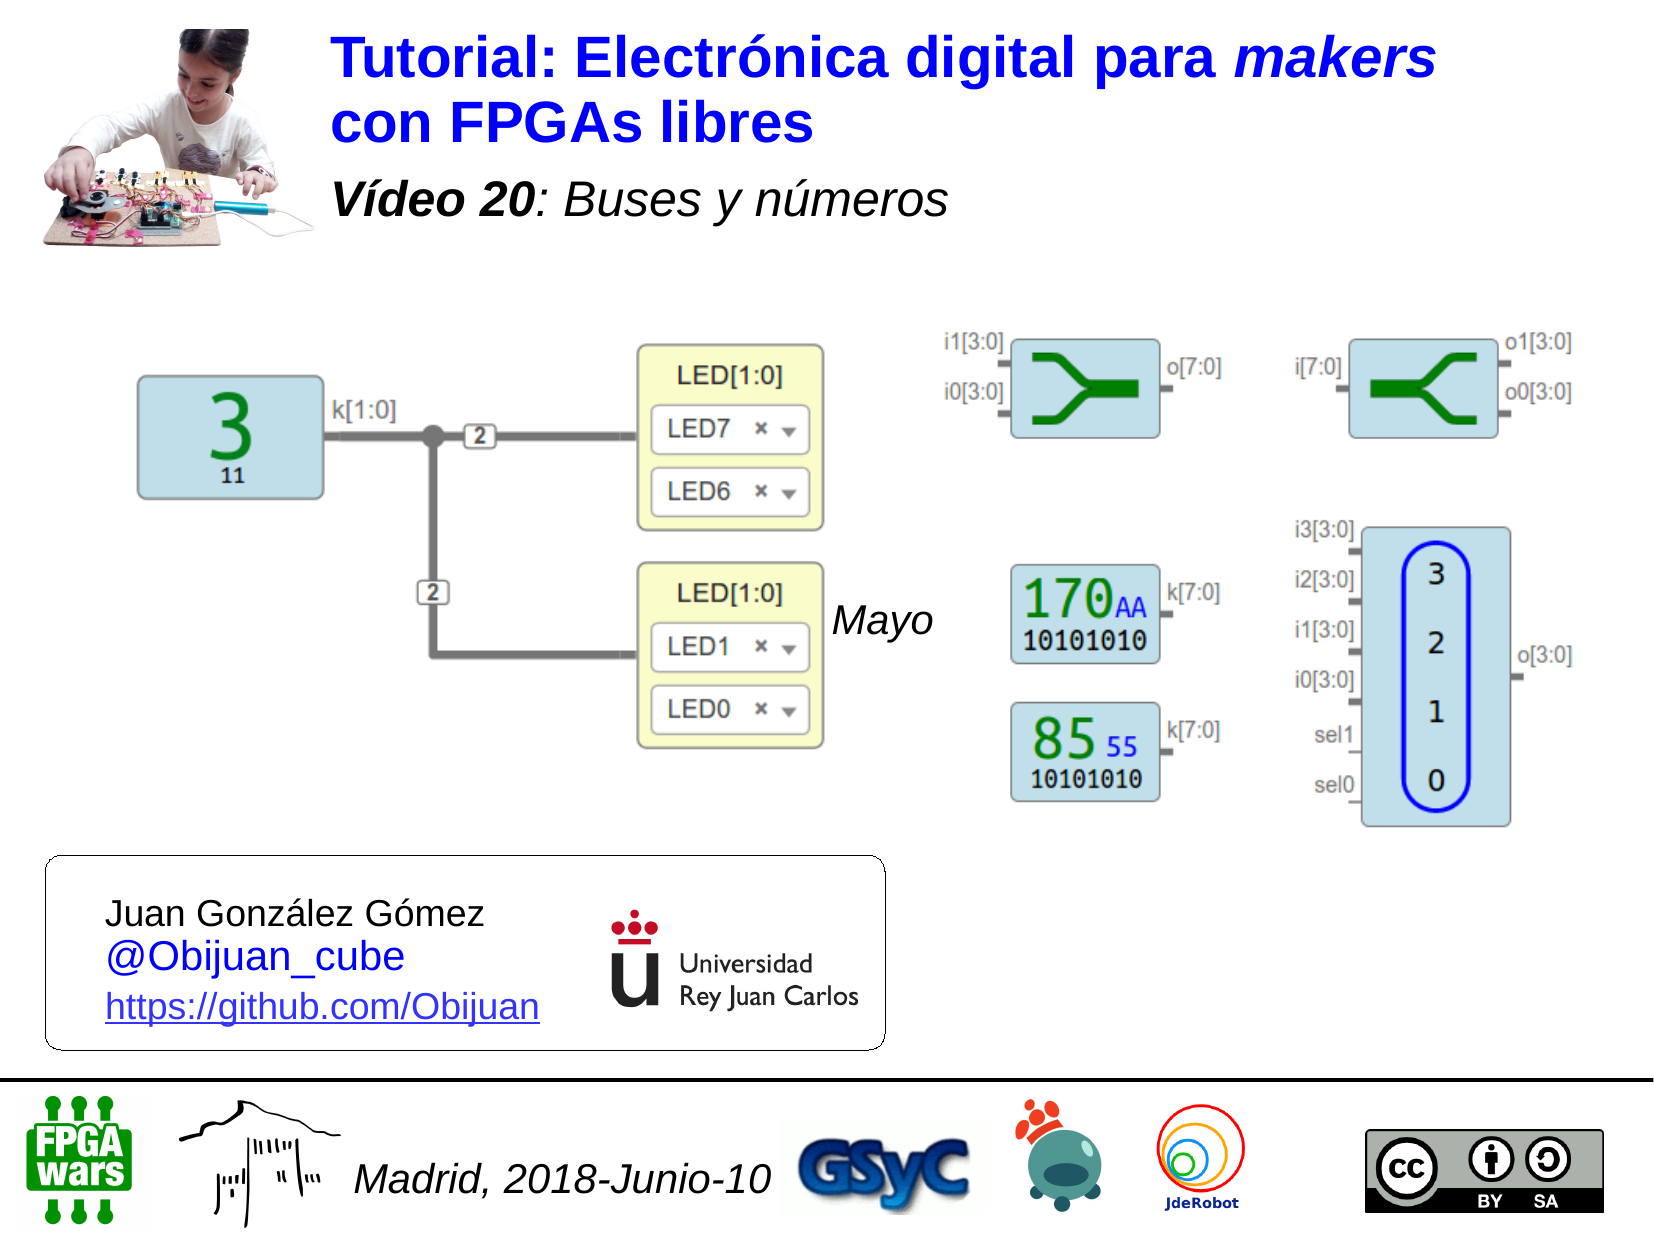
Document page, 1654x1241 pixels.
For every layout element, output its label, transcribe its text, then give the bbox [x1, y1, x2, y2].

picture [780, 1120, 986, 1216]
picture [115, 314, 856, 773]
title Tutorial: Electrónica digital para makers con FPGAs libres [330, 15, 1471, 143]
text_box Vídeo 20: Buses y números [330, 143, 1561, 256]
text_box Juan González Gómez [90, 885, 601, 946]
text_box [45, 855, 886, 1051]
picture [30, 29, 330, 256]
text_box https://github.com/Obijuan [90, 978, 556, 1036]
picture [165, 1089, 361, 1241]
text_box Mayo [816, 597, 949, 644]
text_box @Obijuan_cube [90, 925, 451, 1001]
picture [1365, 1120, 1604, 1221]
picture [595, 899, 871, 1021]
picture [912, 284, 1607, 854]
picture [15, 1095, 150, 1231]
picture [1140, 1094, 1261, 1216]
picture [1000, 1099, 1126, 1216]
text_box Madrid, 2018-Junio-10 [345, 1132, 781, 1226]
